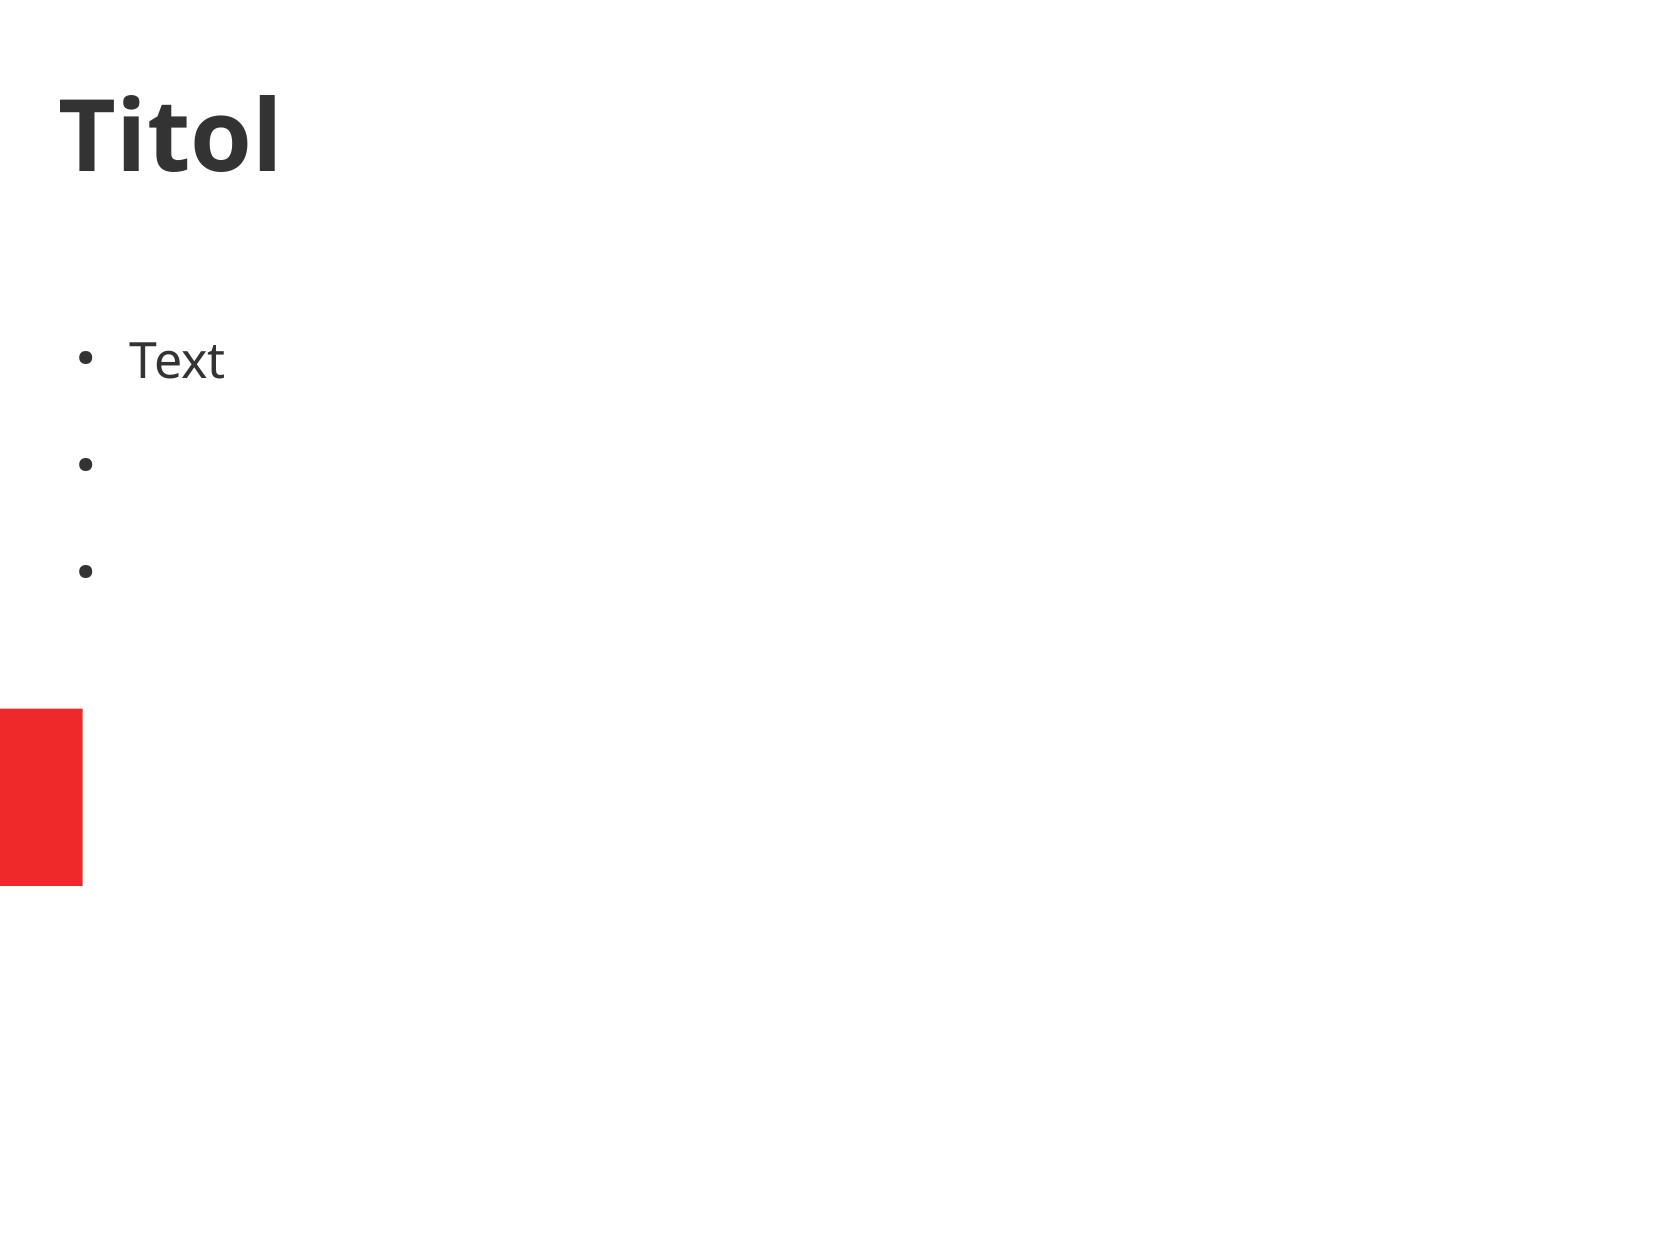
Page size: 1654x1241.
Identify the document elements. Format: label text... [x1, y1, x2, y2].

title Titol [59, 36, 1595, 230]
list Text [59, 324, 1565, 1093]
